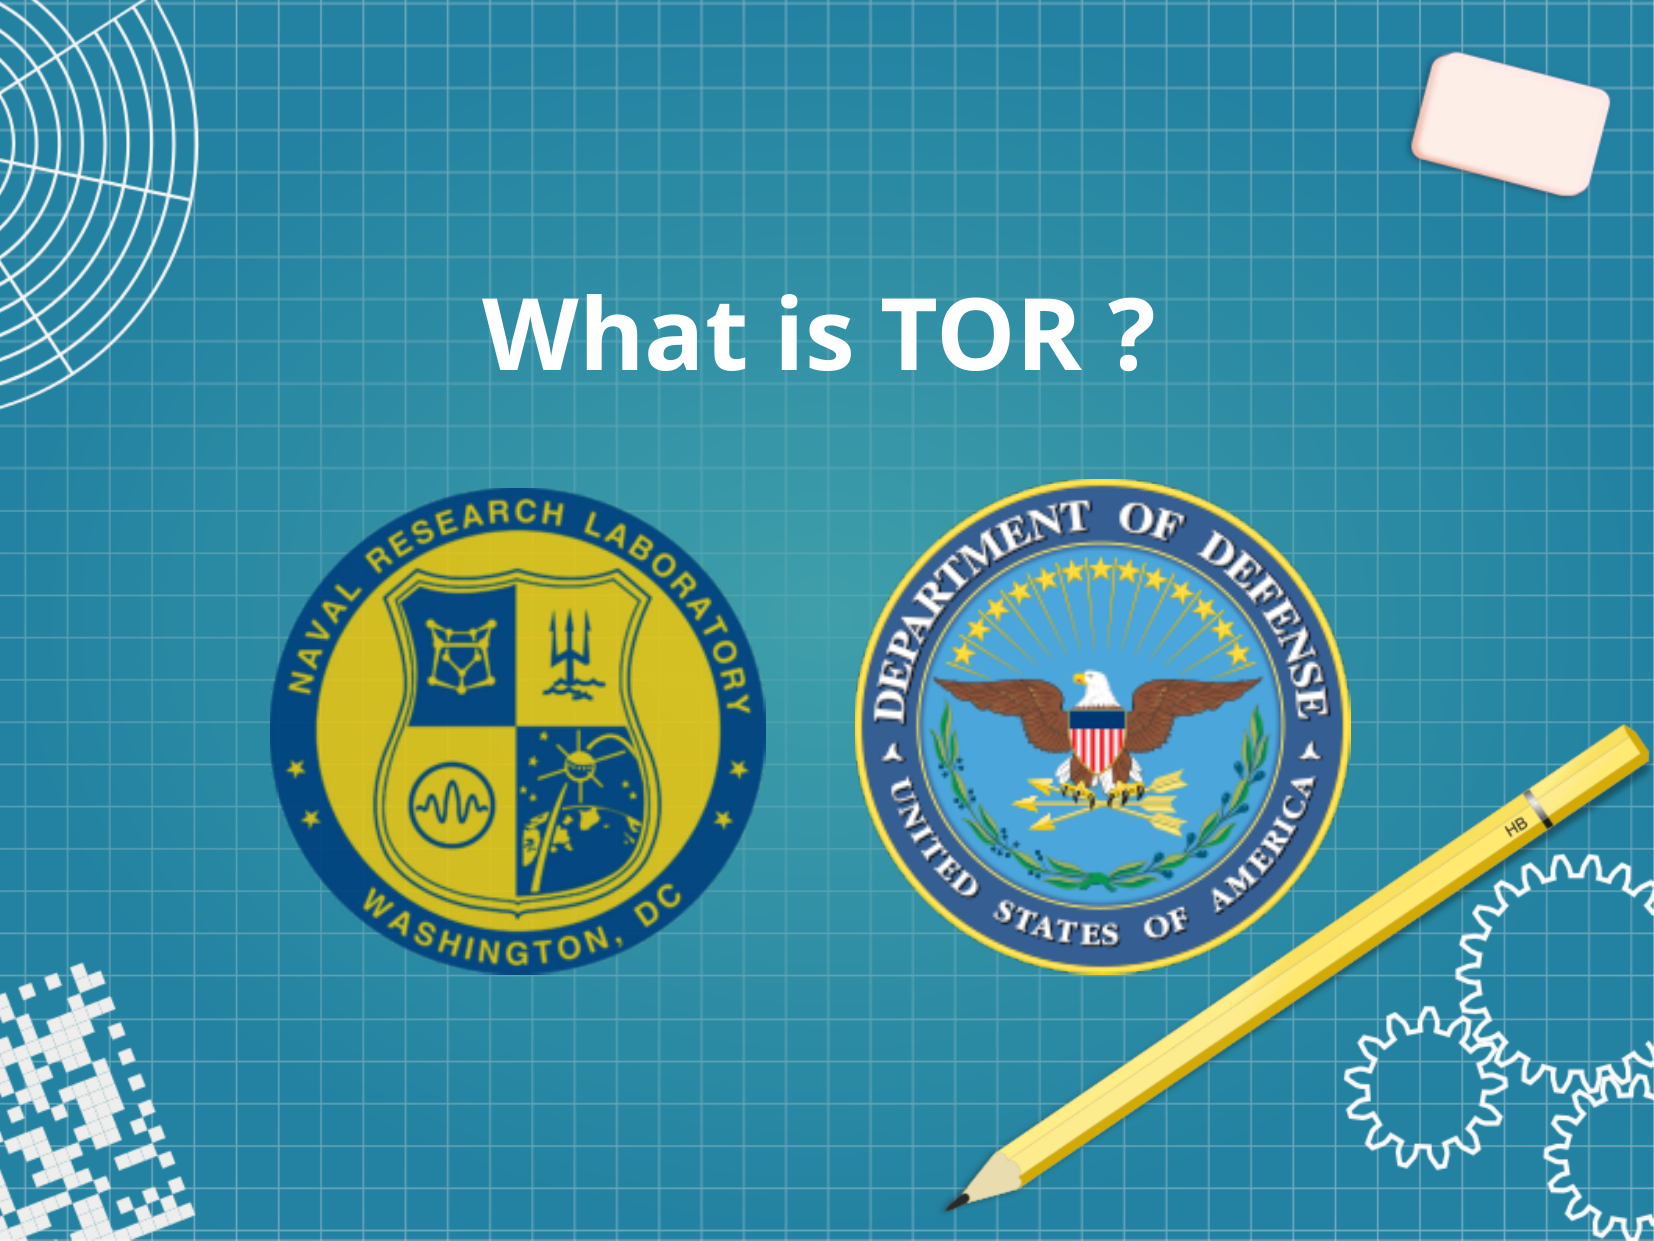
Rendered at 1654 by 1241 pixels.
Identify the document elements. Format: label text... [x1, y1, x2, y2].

picture [0, 0, 1654, 1241]
title What is TOR ? [228, 227, 1411, 436]
